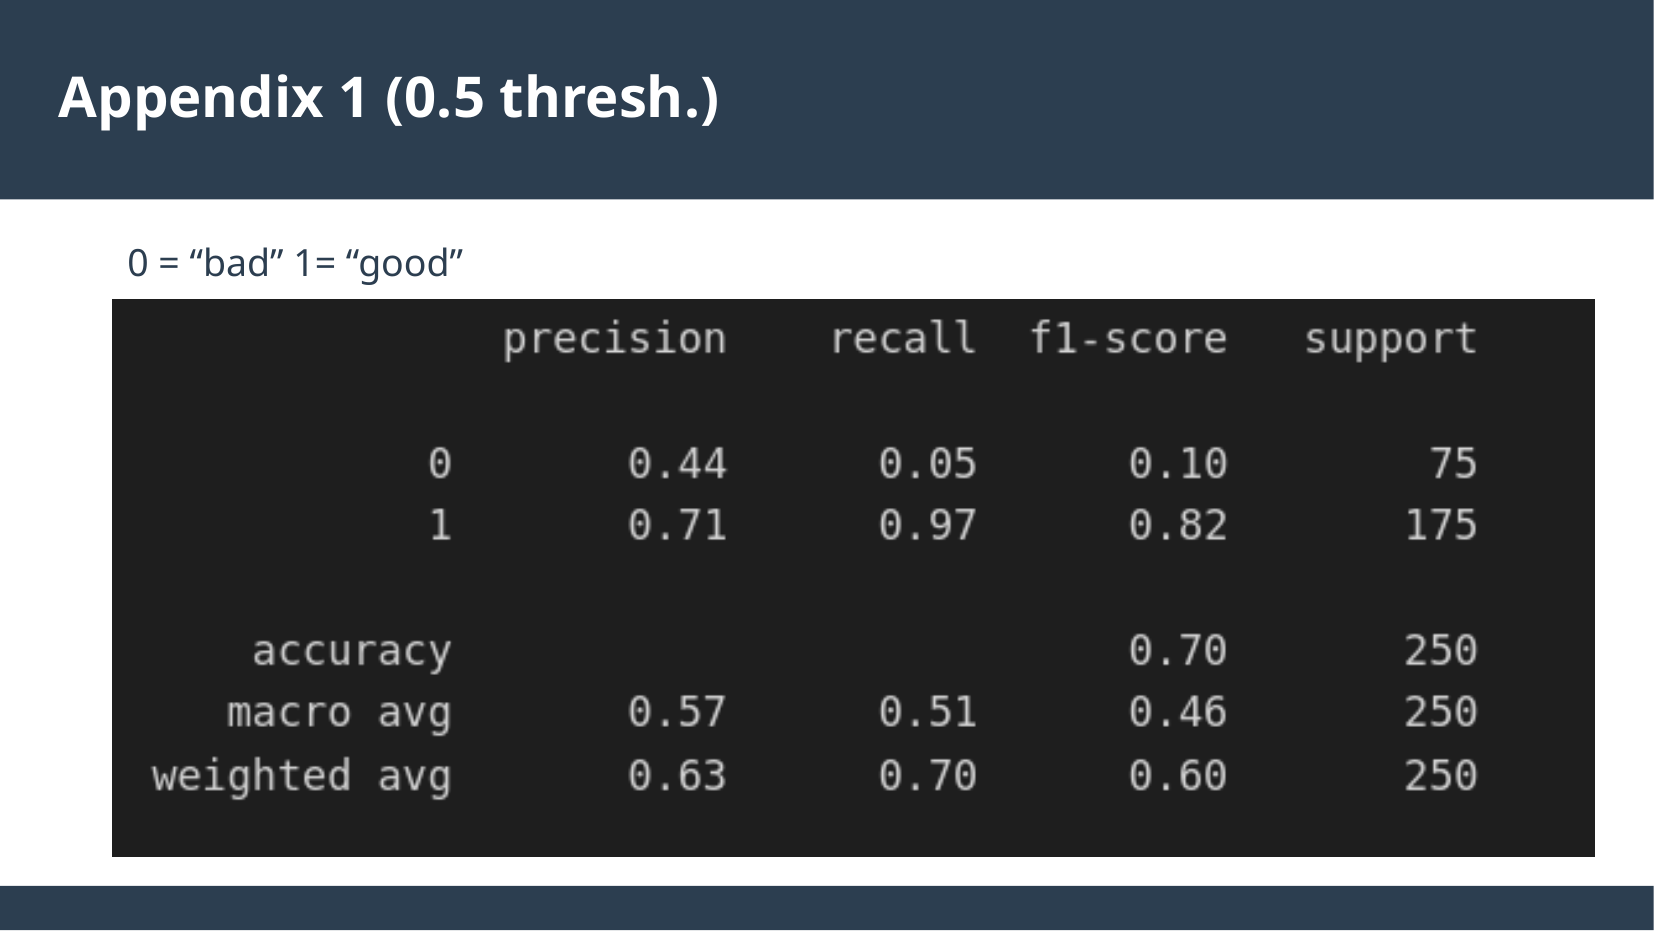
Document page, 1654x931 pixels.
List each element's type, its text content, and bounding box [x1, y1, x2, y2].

text_box 0 = “bad” 1= “good” [112, 233, 1463, 292]
picture [112, 299, 1595, 857]
title Appendix 1 (0.5 thresh.) [59, 37, 1595, 155]
